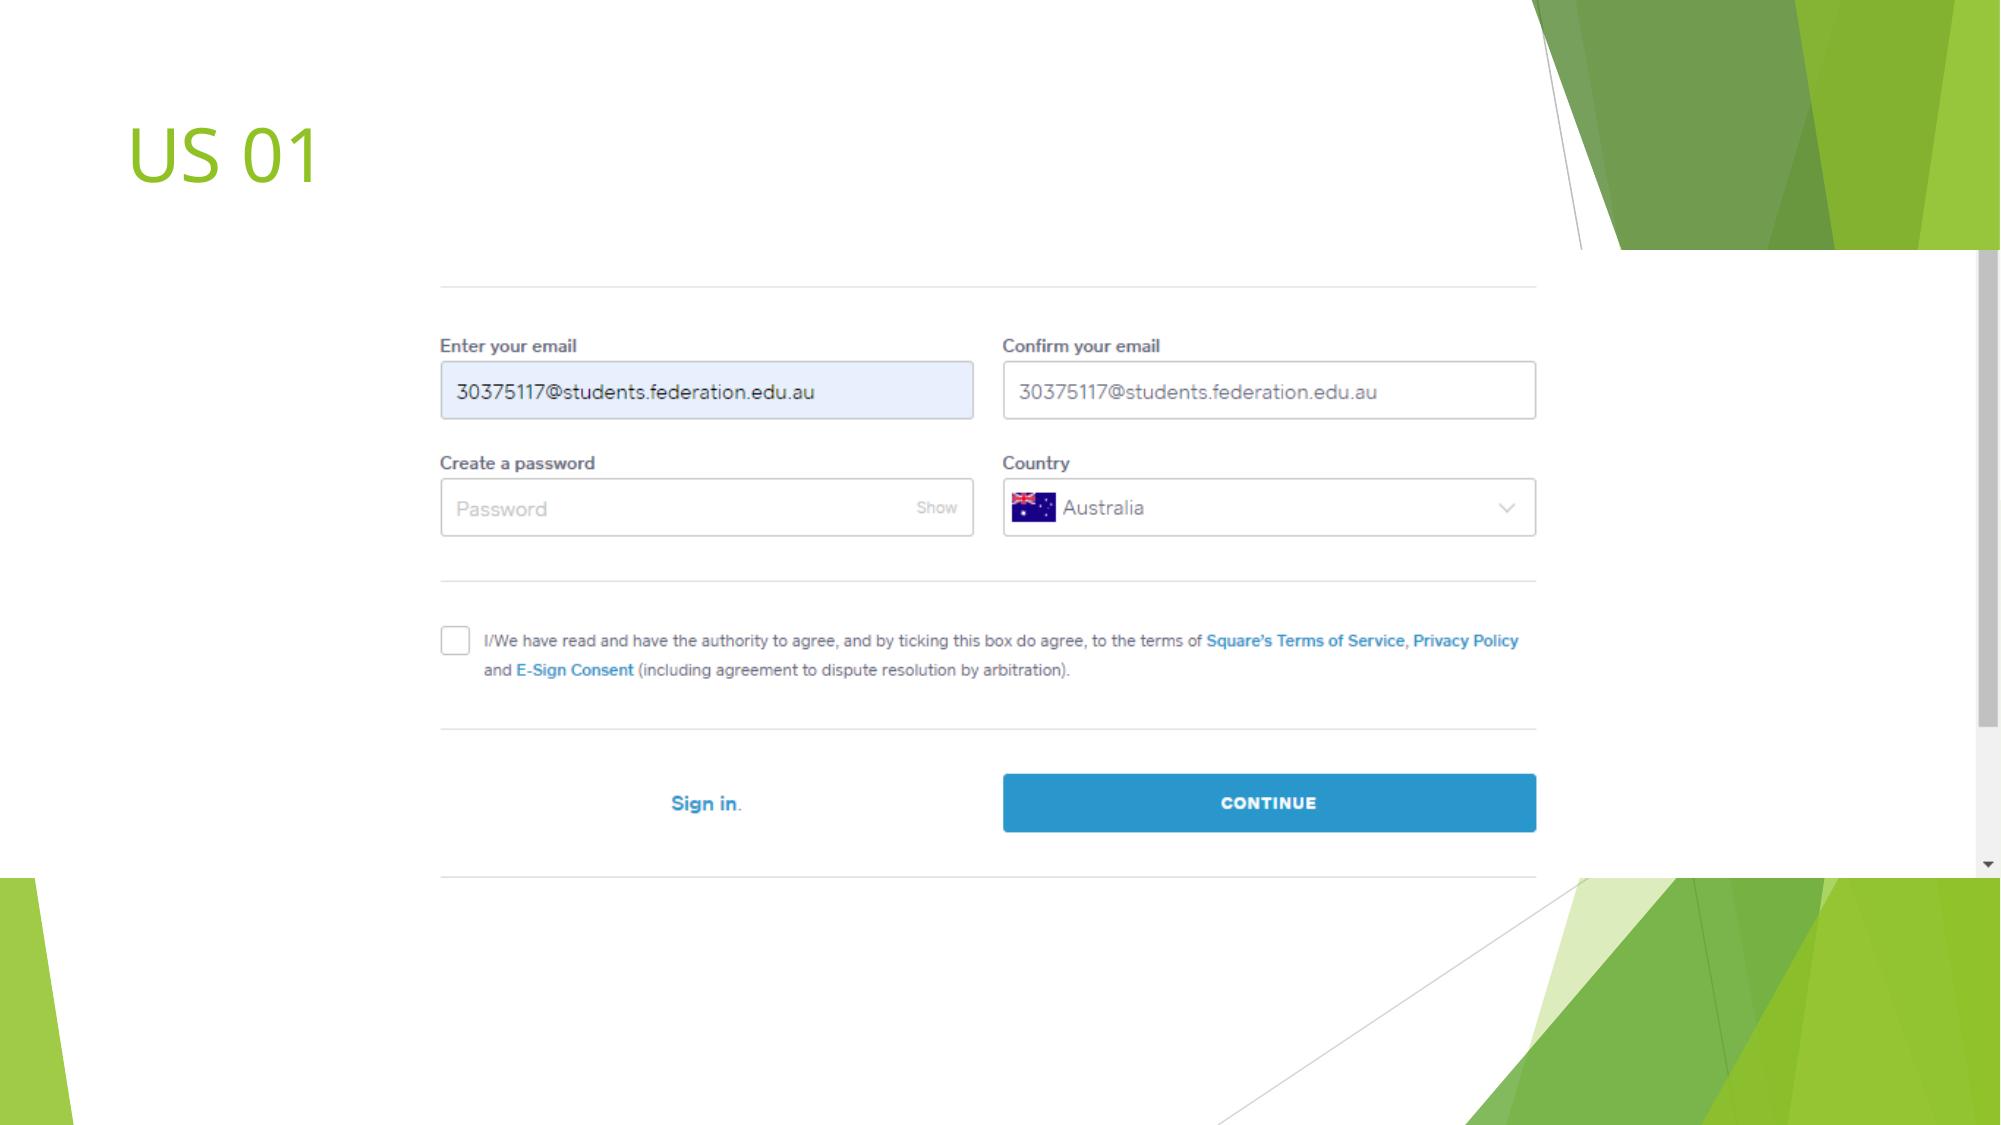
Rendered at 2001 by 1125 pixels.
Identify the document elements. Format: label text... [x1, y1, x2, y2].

picture [0, 250, 2000, 879]
title US 01 [111, 99, 1522, 250]
